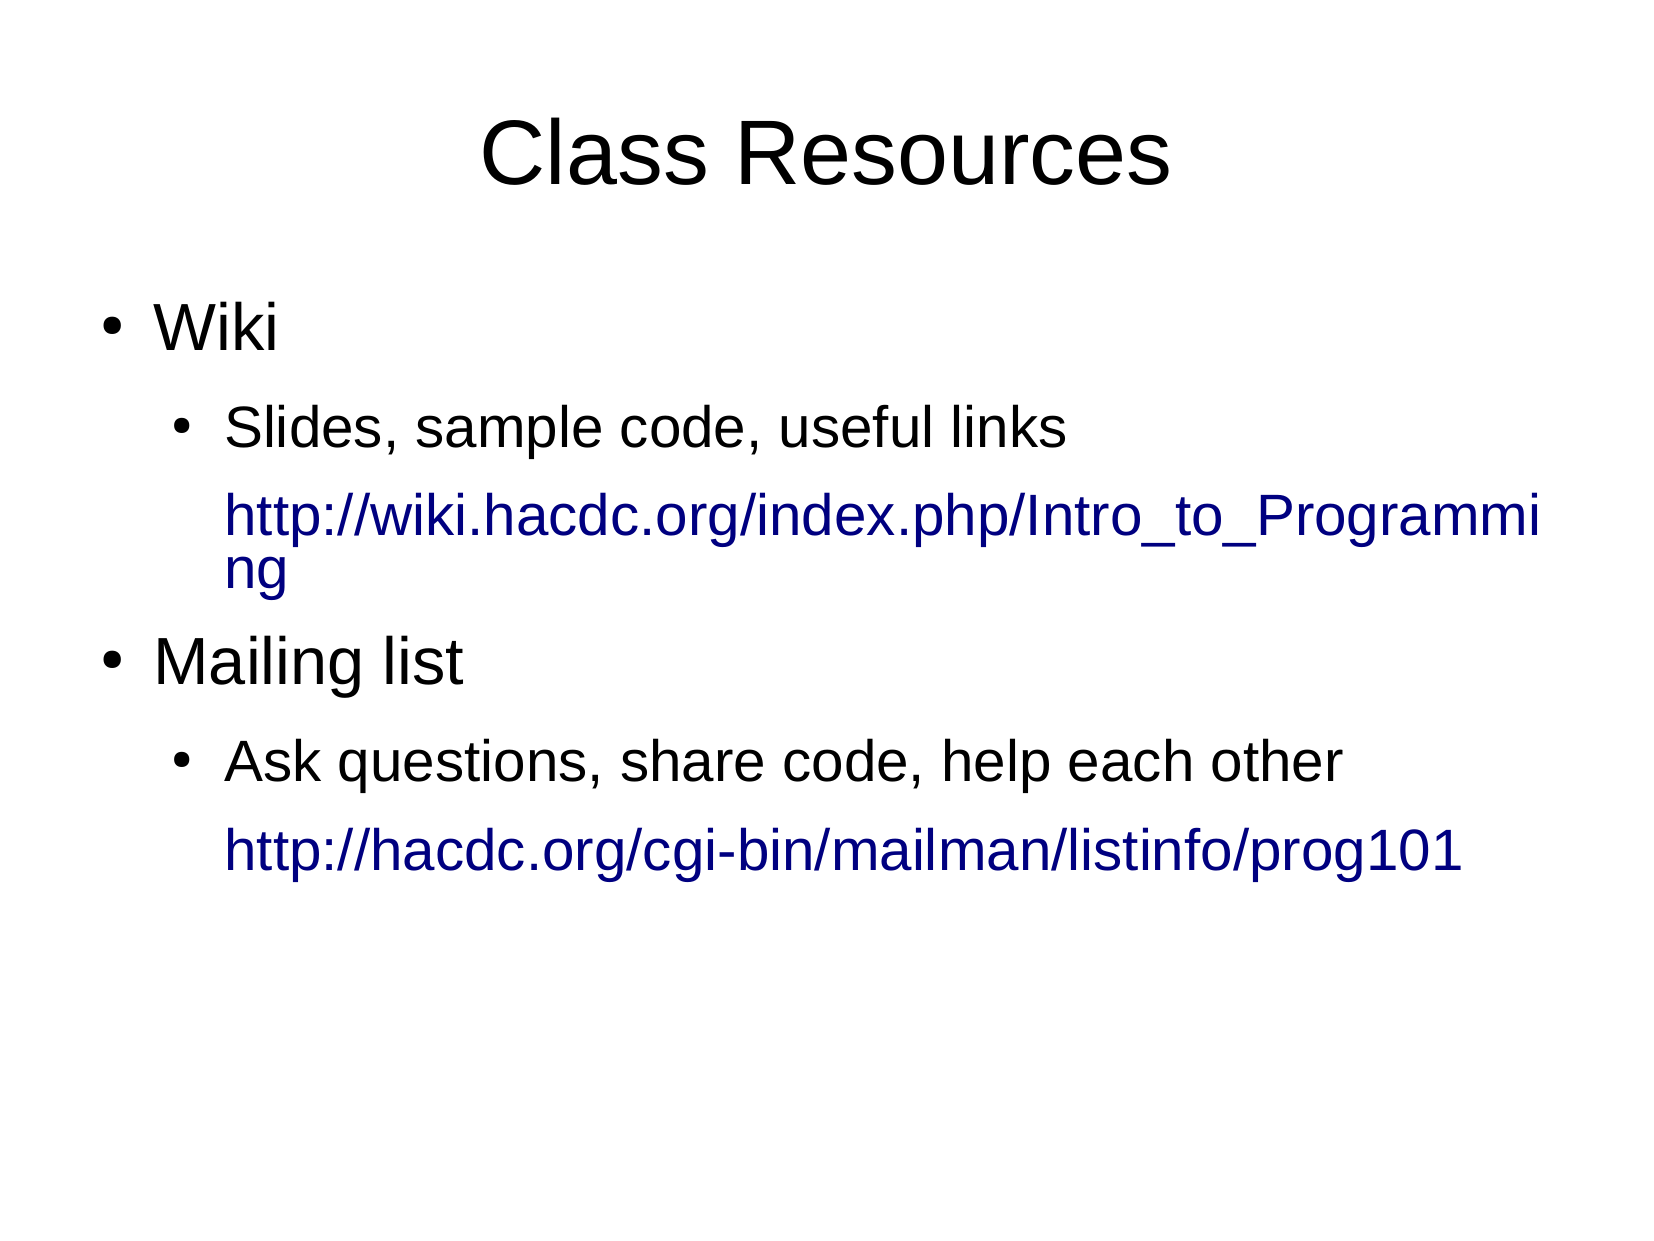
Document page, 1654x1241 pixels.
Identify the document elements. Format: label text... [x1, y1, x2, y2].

list Wiki Slides, sample code, useful links http://wiki.hacdc.org/index.php/Intro_to_Programming Mailing list Ask questions, share code, help each other http://hacdc.org/cgi-bin/mailman/listinfo/prog101 [82, 290, 1571, 1109]
title Class Resources [82, 49, 1571, 257]
